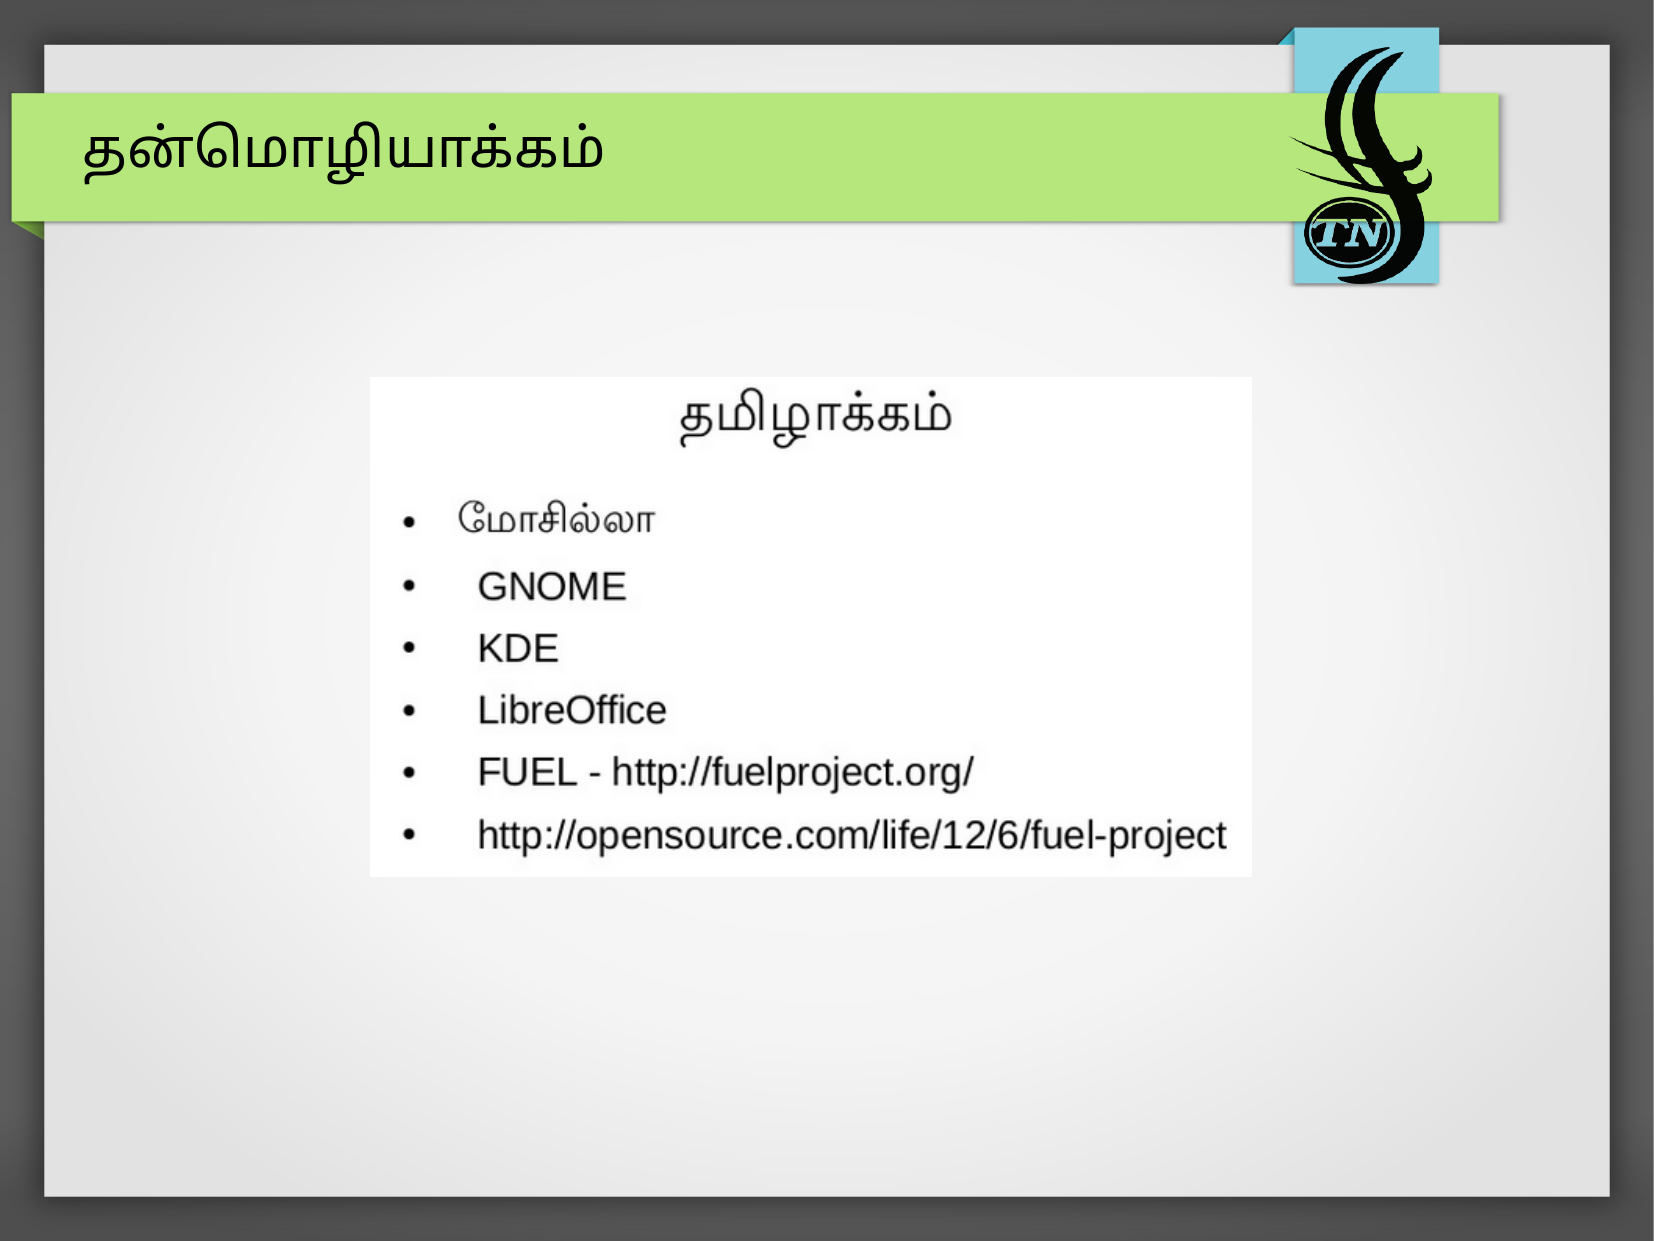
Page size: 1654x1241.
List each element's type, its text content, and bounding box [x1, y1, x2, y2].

title தன்மொழியாக்கம் [82, 89, 1264, 218]
picture [0, 0, 1654, 1241]
